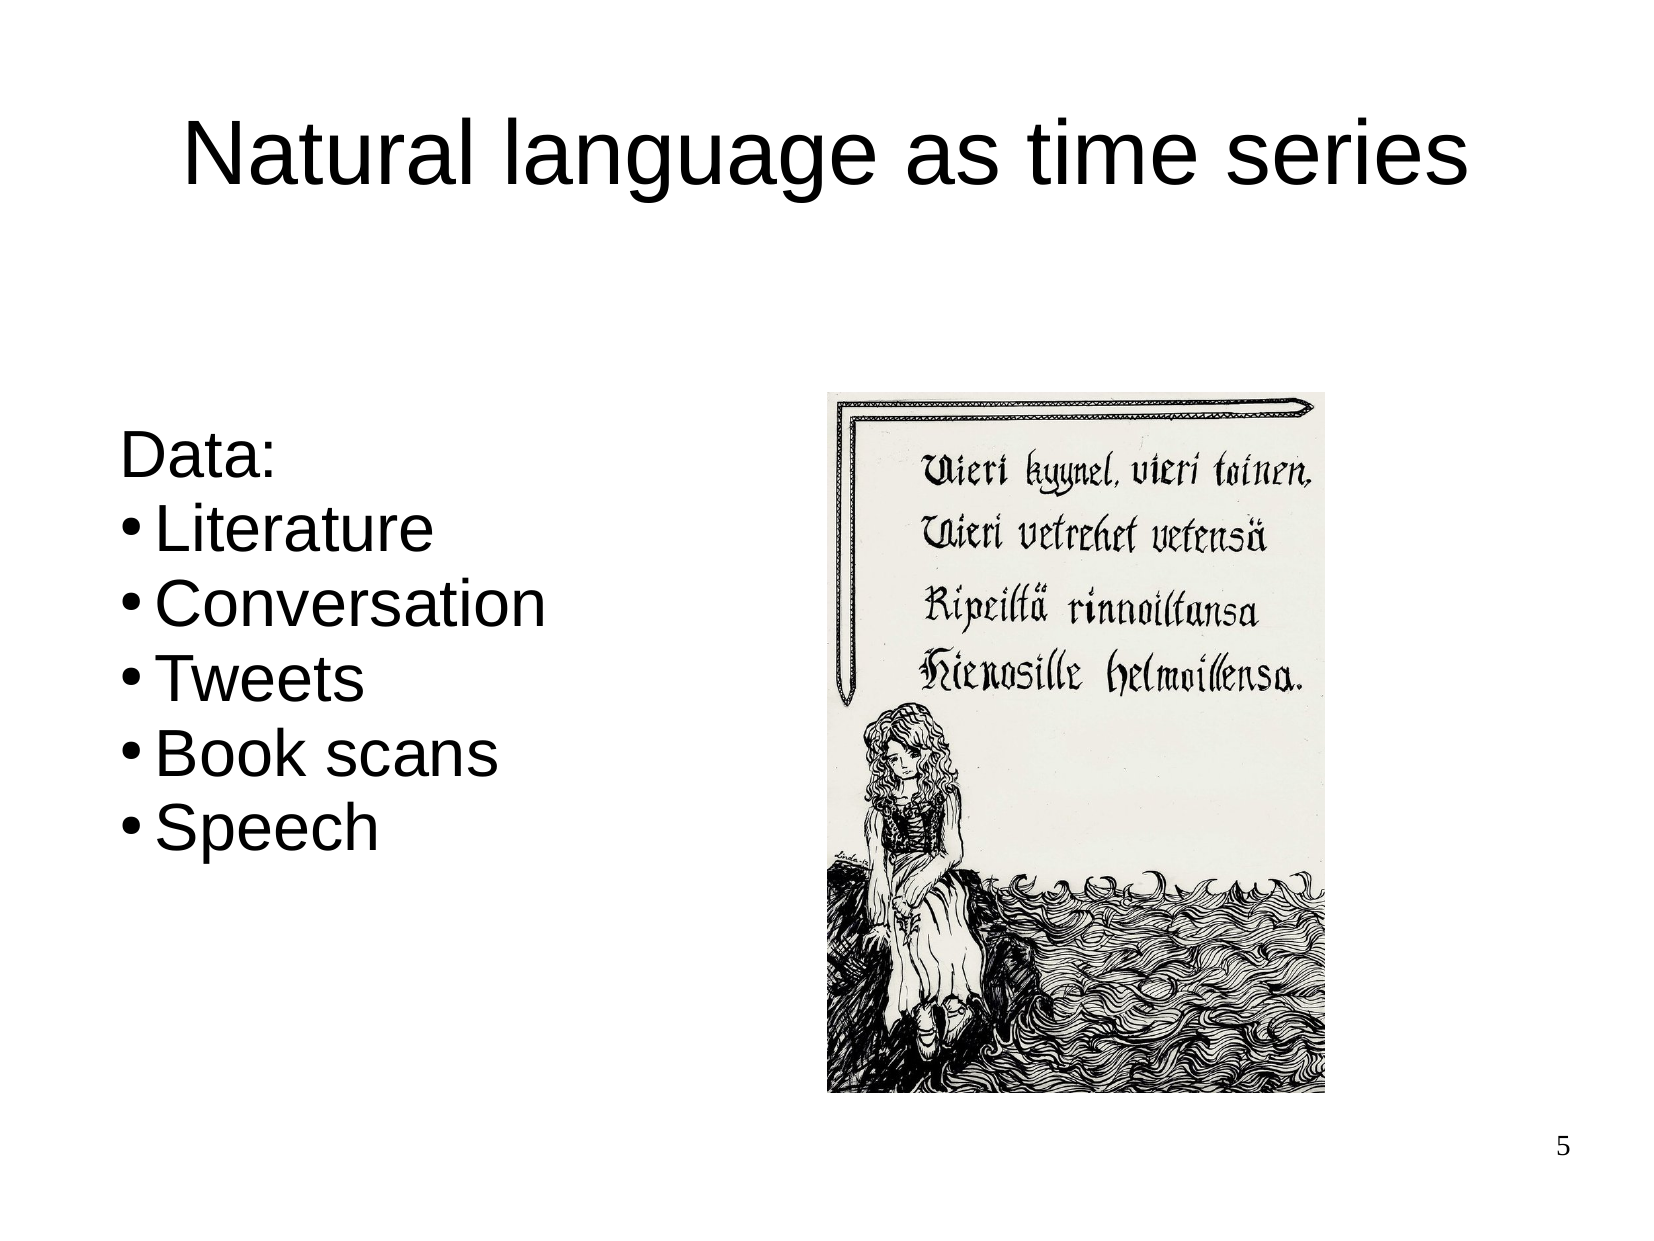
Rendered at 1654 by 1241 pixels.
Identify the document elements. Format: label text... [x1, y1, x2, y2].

title Natural language as time series [82, 49, 1571, 257]
text_box Data: Literature Conversation Tweets Book scans Speech [69, 409, 813, 1174]
picture [827, 392, 1325, 1093]
